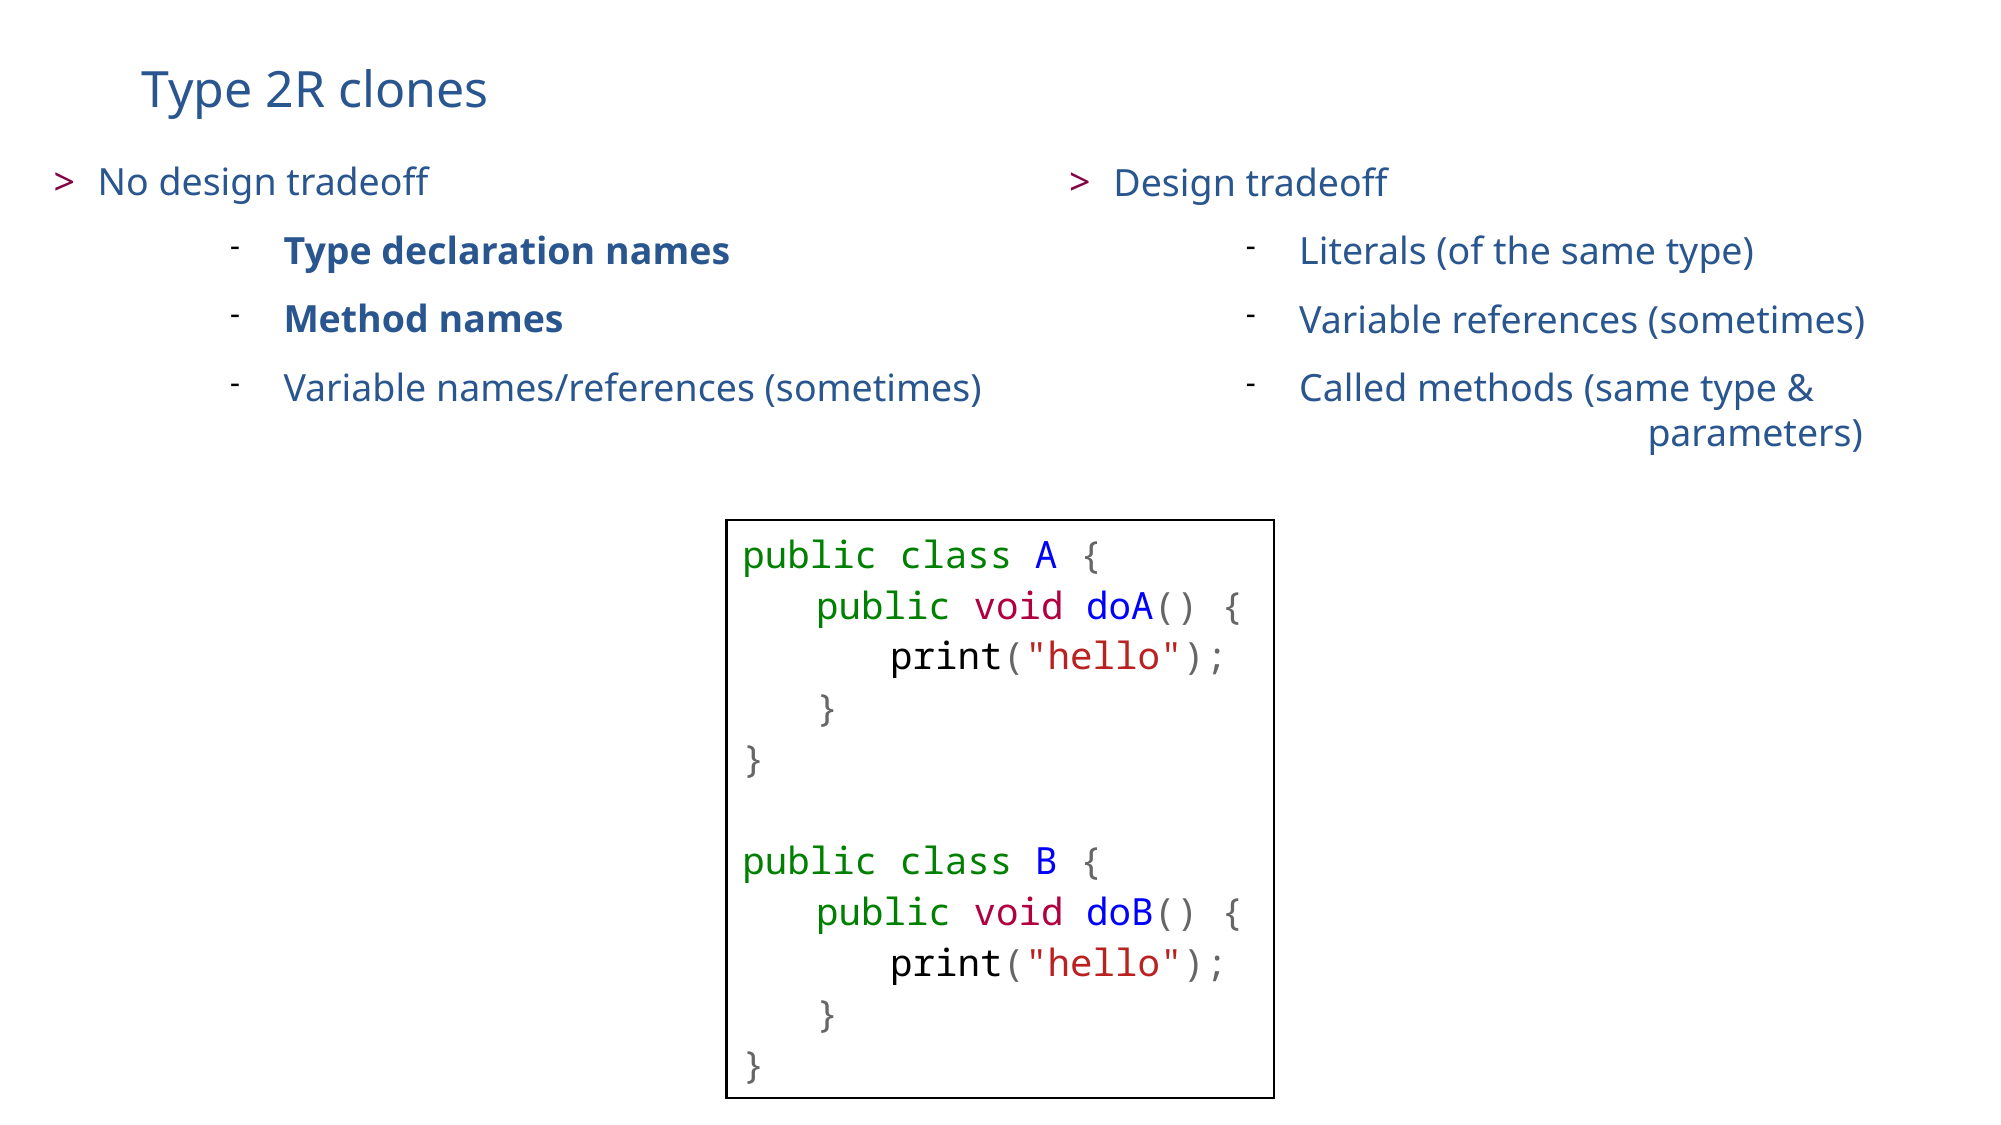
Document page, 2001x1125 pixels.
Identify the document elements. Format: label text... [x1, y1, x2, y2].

text_box Type 2R clones [142, 59, 1842, 124]
text_box Design tradeoff Literals (of the same type) Variable references (sometimes) Called methods (same type & parameters) [1069, 154, 1967, 402]
text_box public class A { public void doA() { print("hello"); } } public class B { public void doB() { print("hello"); } } [726, 519, 1274, 1057]
text_box No design tradeoff Type declaration names Method names Variable names/references (sometimes) [53, 153, 1067, 402]
